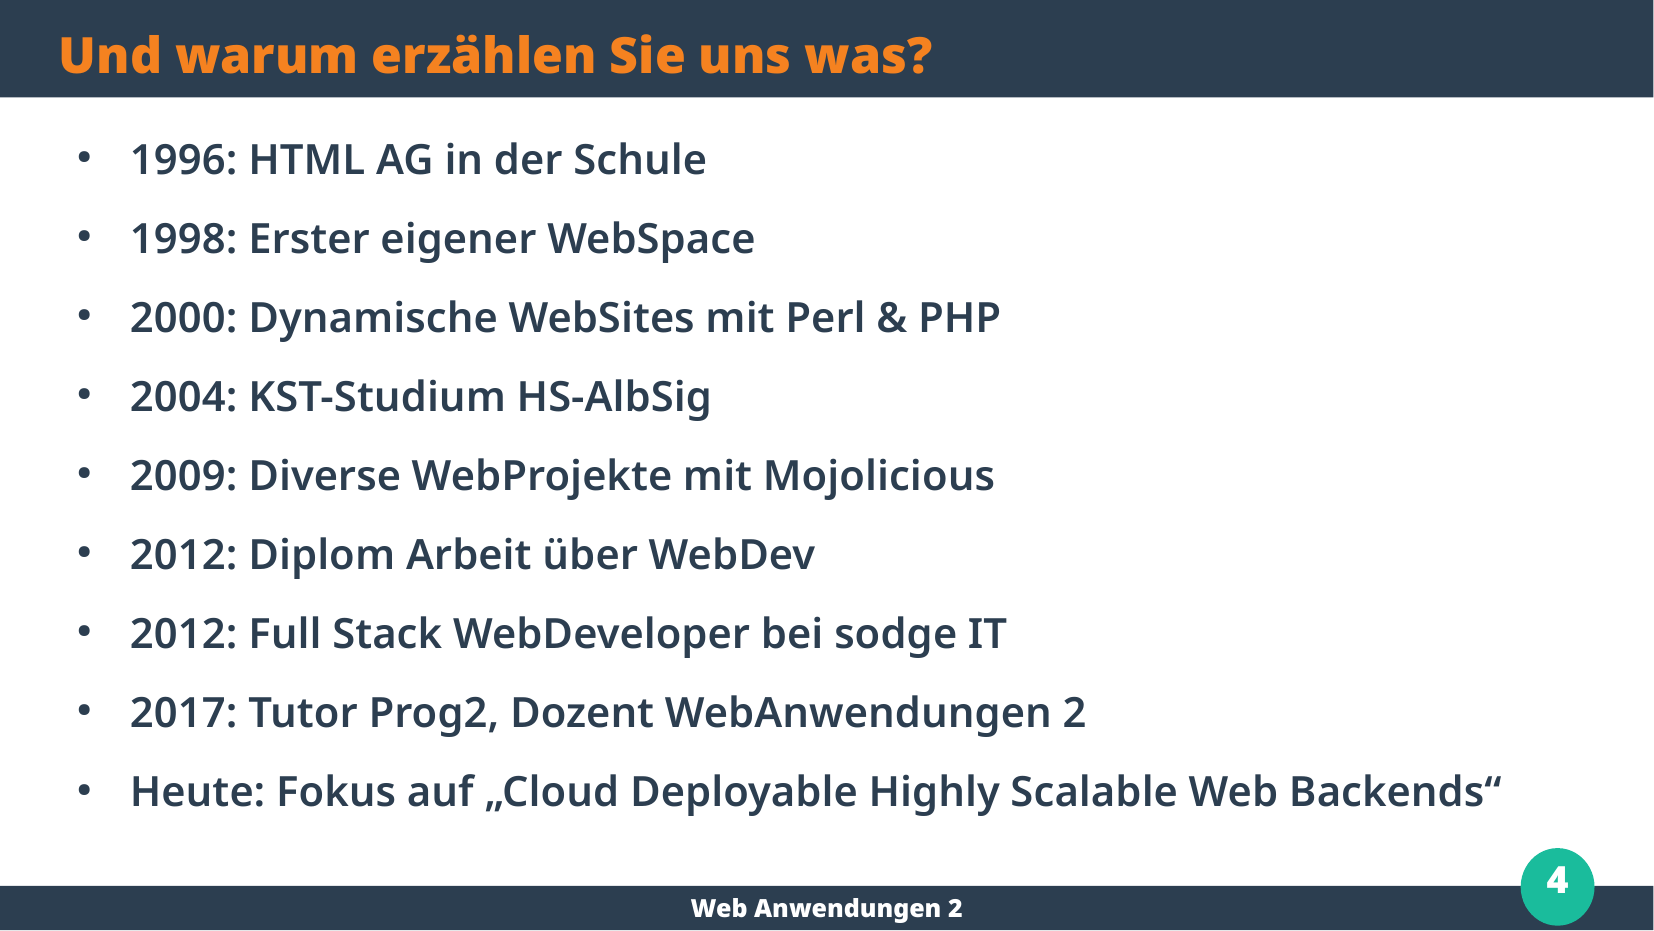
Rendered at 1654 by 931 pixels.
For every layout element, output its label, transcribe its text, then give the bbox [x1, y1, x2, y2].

title Und warum erzählen Sie uns was? [59, 8, 1595, 89]
list 1996: HTML AG in der Schule 1998: Erster eigener WebSpace 2000: Dynamische WebSites mit Perl & PHP 2004: KST-Studium HS-AlbSig 2009: Diverse WebProjekte mit Mojolicious 2012: Diplom Arbeit über WebDev 2012: Full Stack WebDeveloper bei sodge IT 2017: Tutor Prog2, Dozent WebAnwendungen 2 Heute: Fokus auf „Cloud Deployable Highly Scalable Web Backends“ [59, 129, 1595, 864]
